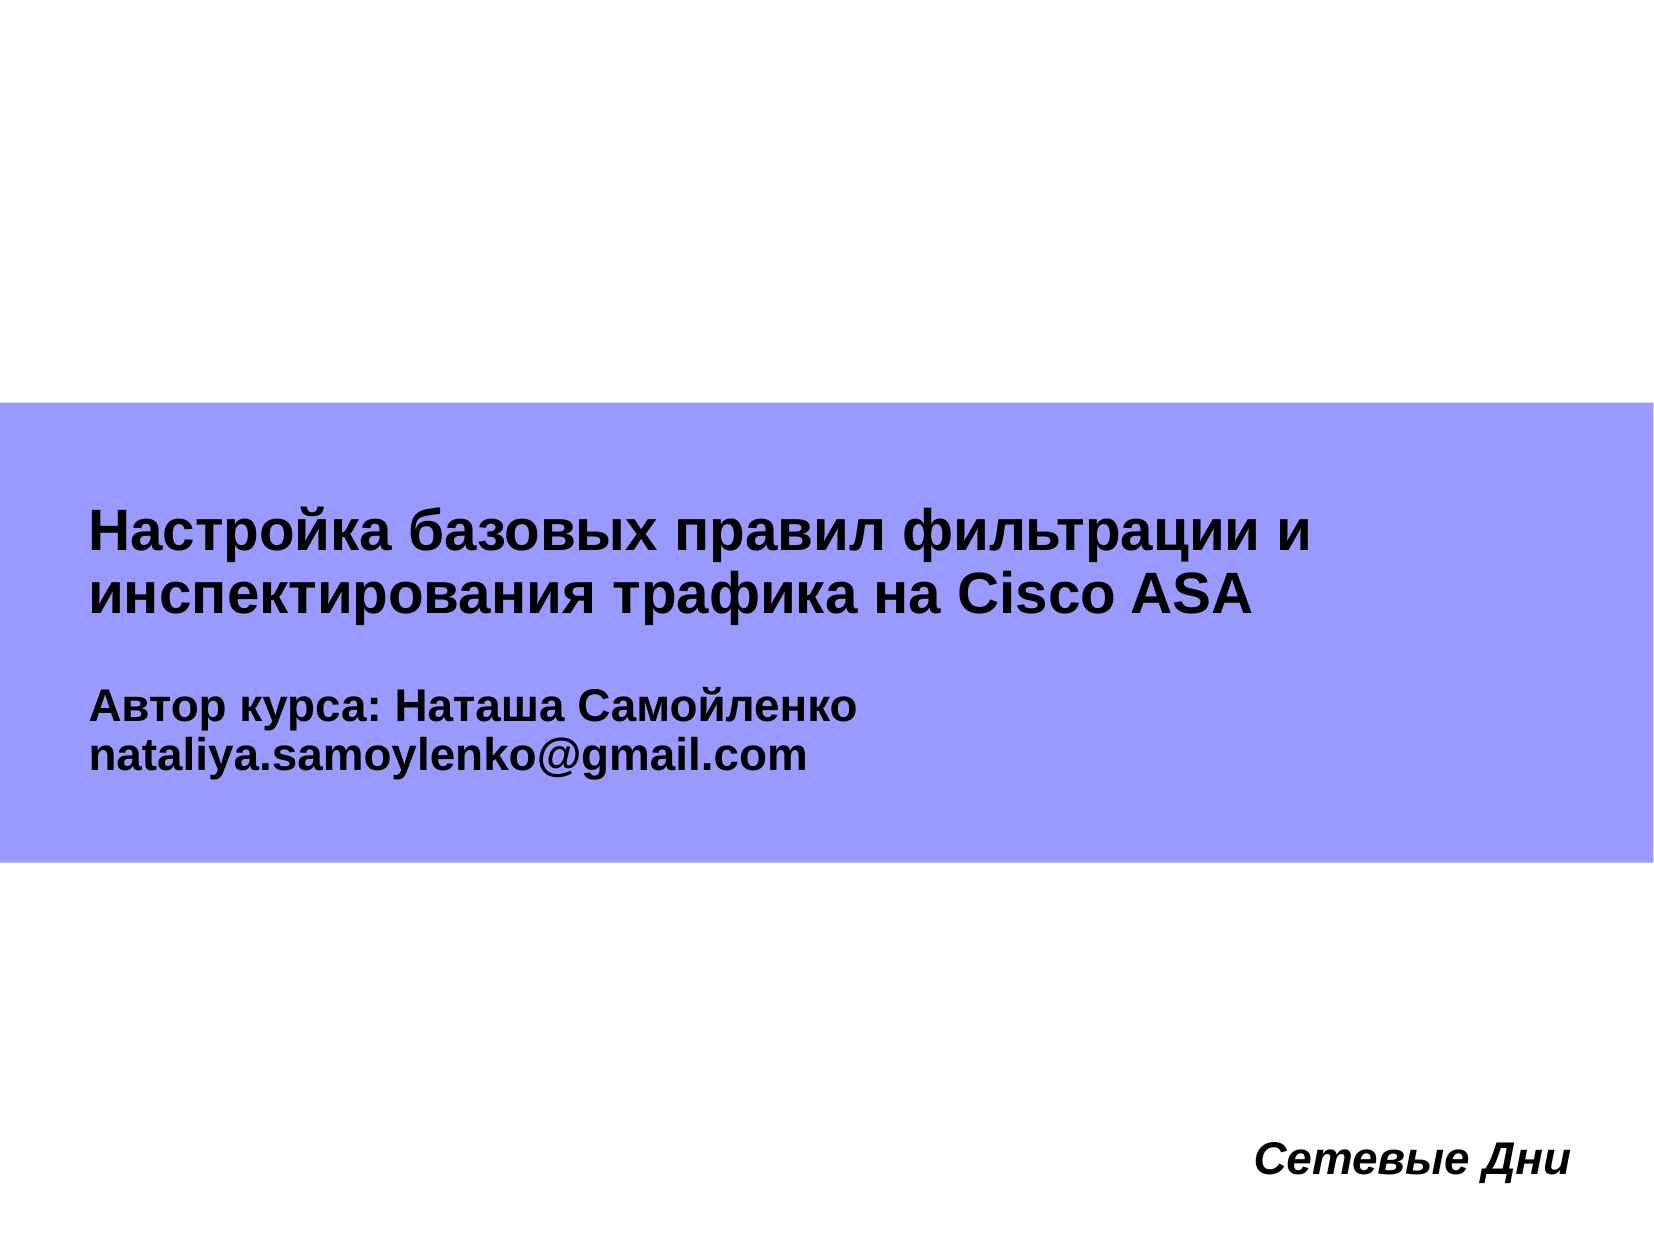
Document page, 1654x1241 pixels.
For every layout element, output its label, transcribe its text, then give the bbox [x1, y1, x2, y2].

text_box Сетевые Дни [1240, 1128, 1613, 1212]
text_box Настройка базовых правил фильтрации и инспектирования трафика на Cisco ASA [74, 493, 1537, 676]
text_box Автор курса: Наташа Самойленко nataliya.samoylenko@gmail.com [75, 674, 1163, 831]
